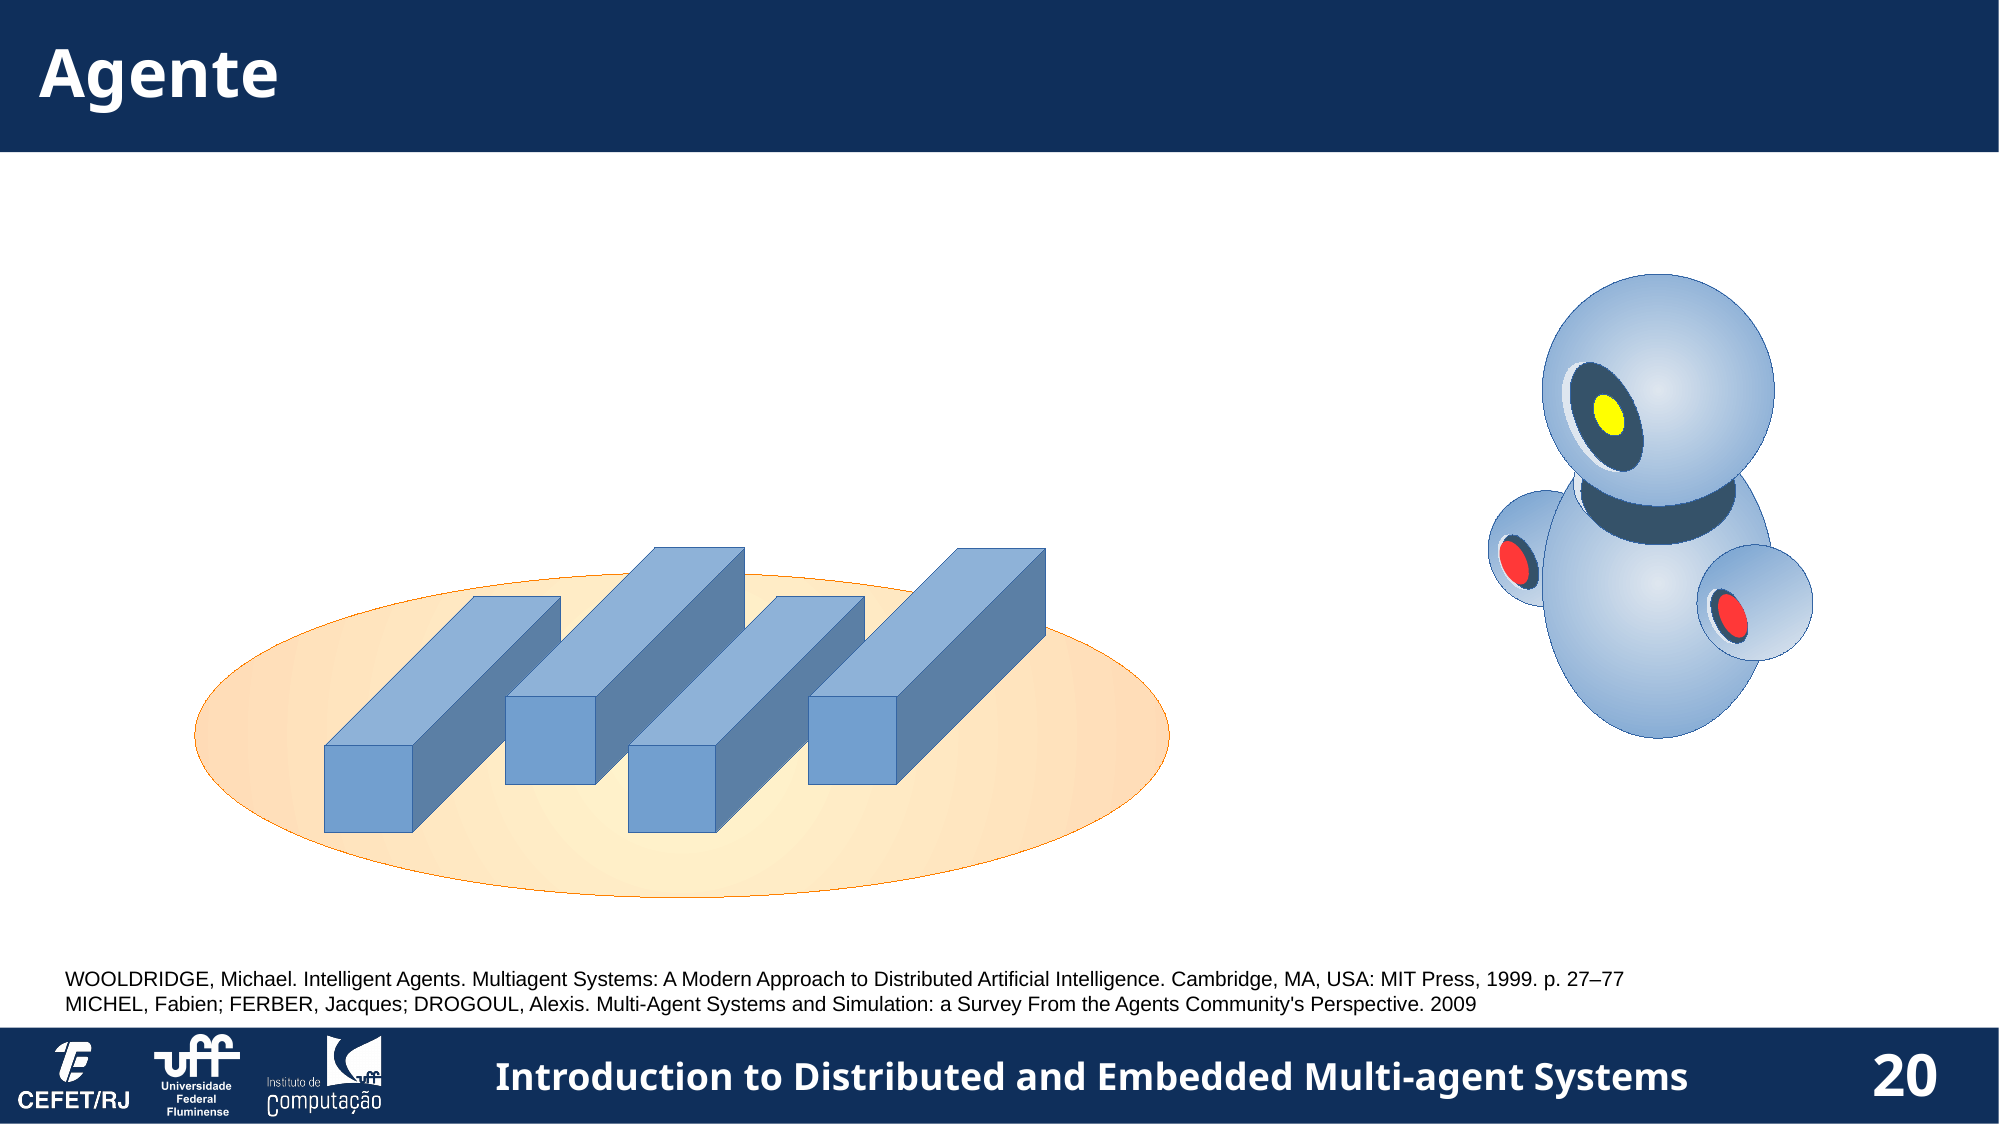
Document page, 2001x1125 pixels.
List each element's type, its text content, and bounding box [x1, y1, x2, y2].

text_box [1488, 274, 1813, 739]
text_box Agente [25, 23, 1999, 119]
picture [18, 1021, 129, 1125]
picture [153, 1033, 241, 1121]
picture [265, 1033, 383, 1117]
text_box WOOLDRIDGE, Michael. Intelligent Agents. Multiagent Systems: A Modern Approach to Distributed Artificial Intelligence. Cambridge, MA, USA: MIT Press, 1999. p. 27–77 MICHEL, Fabien; FERBER, Jacques; DROGOUL, Alexis. Multi-Agent Systems and Simulation: a Survey From the Agents Community's Perspective. 2009 [50, 958, 1969, 1024]
text_box [194, 549, 1170, 898]
